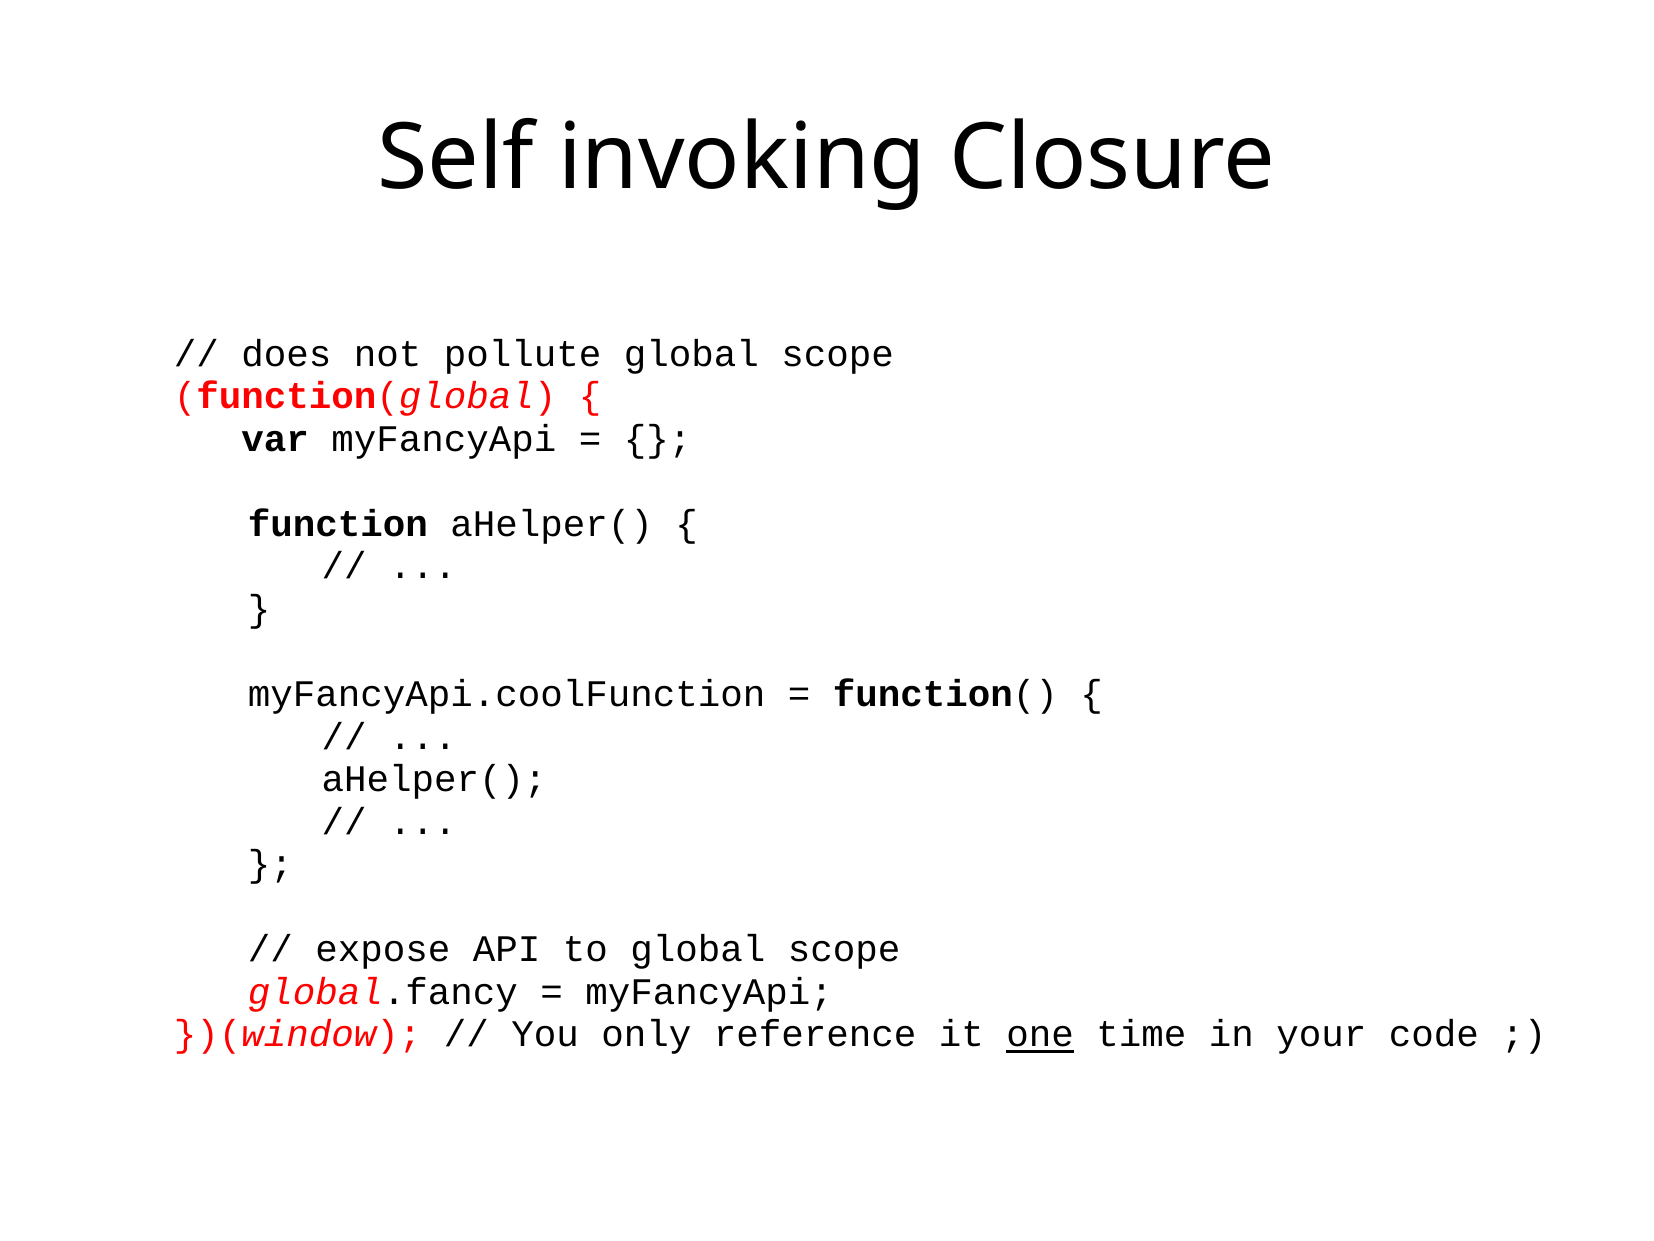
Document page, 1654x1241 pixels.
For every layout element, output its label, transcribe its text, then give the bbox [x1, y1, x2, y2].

text_box // does not pollute global scope (function(global) { var myFancyApi = {}; function aHelper() { // ... } myFancyApi.coolFunction = function() { // ... aHelper(); // ... }; // expose API to global scope global.fancy = myFancyApi; })(window); // You only reference it one time in your code ;) [159, 327, 1562, 1066]
title Self invoking Closure [82, 56, 1571, 250]
